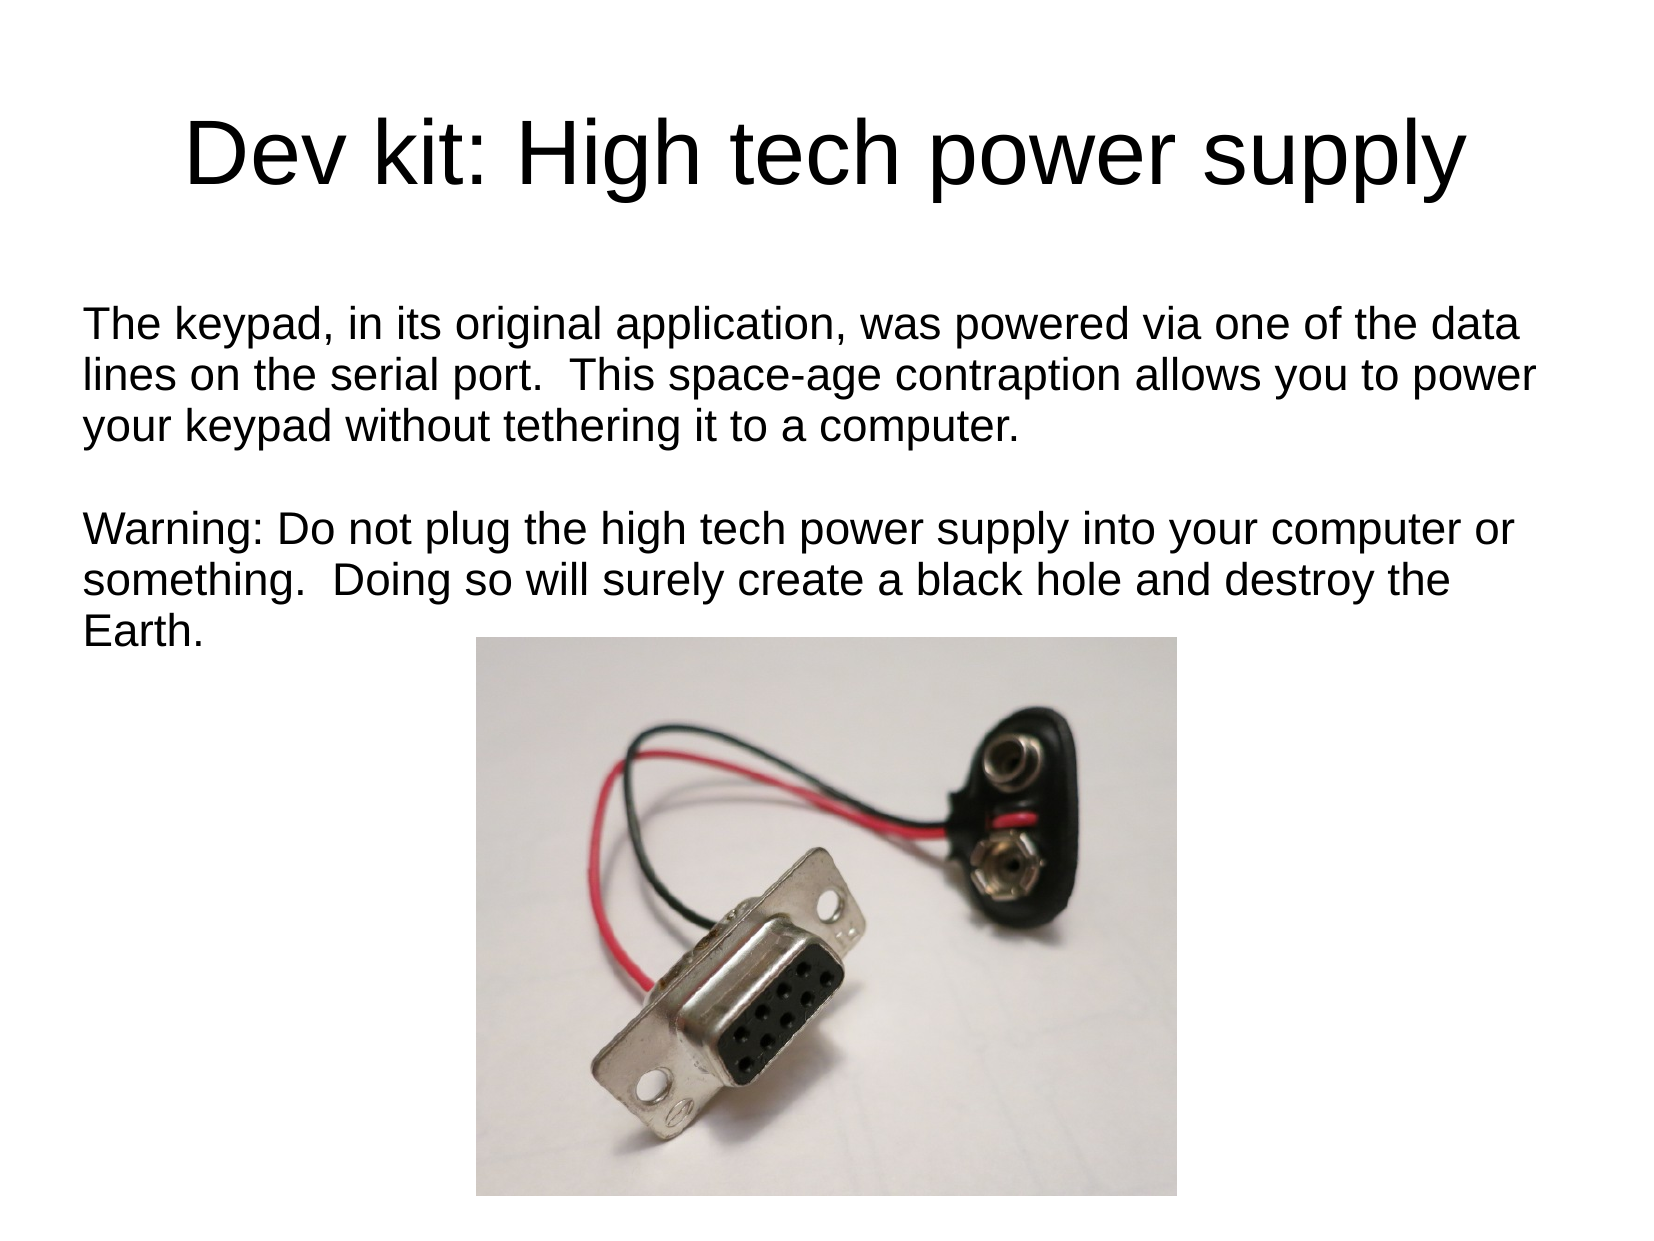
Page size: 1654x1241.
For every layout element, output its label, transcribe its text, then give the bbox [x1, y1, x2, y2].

picture [476, 637, 1177, 1196]
title Dev kit: High tech power supply [82, 56, 1571, 250]
subtitle The keypad, in its original application, was powered via one of the data lines on the serial port. This space-age contraption allows you to power your keypad without tethering it to a computer. Warning: Do not plug the high tech power supply into your computer or something. Doing so will surely create a black hole and destroy the Earth. [82, 297, 1571, 676]
